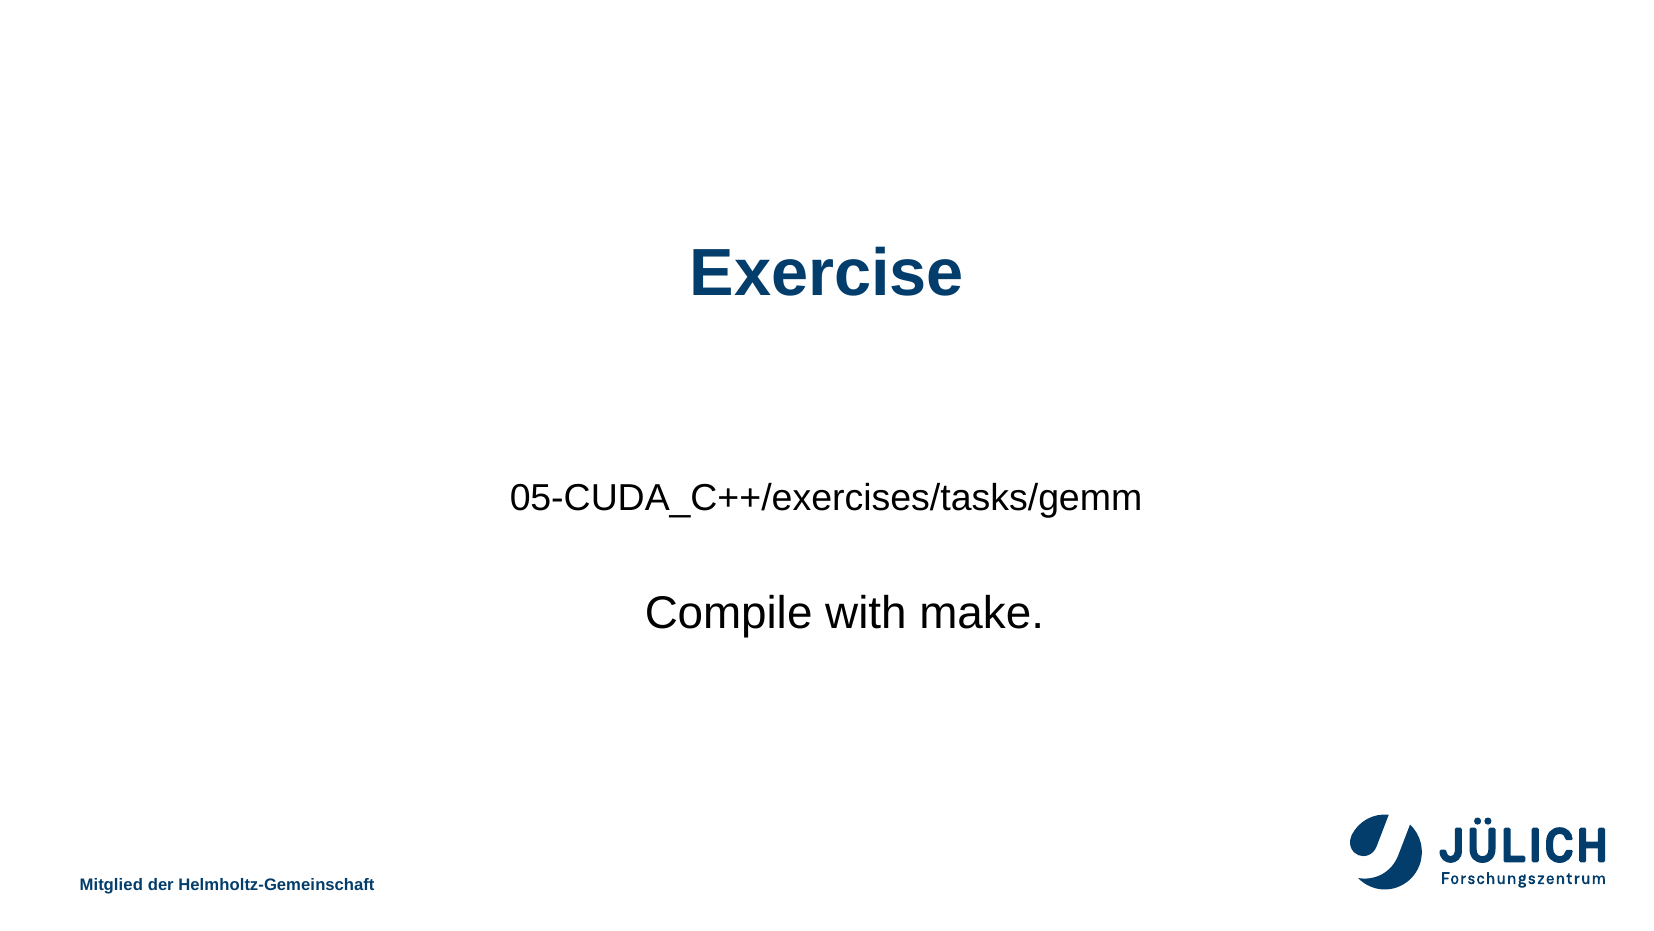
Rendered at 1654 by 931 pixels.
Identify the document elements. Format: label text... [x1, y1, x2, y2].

text_box 05-CUDA_C++/exercises/tasks/gemm [495, 465, 1171, 571]
list Exercise [50, 217, 1604, 331]
text_box Compile with make. [630, 575, 1069, 646]
